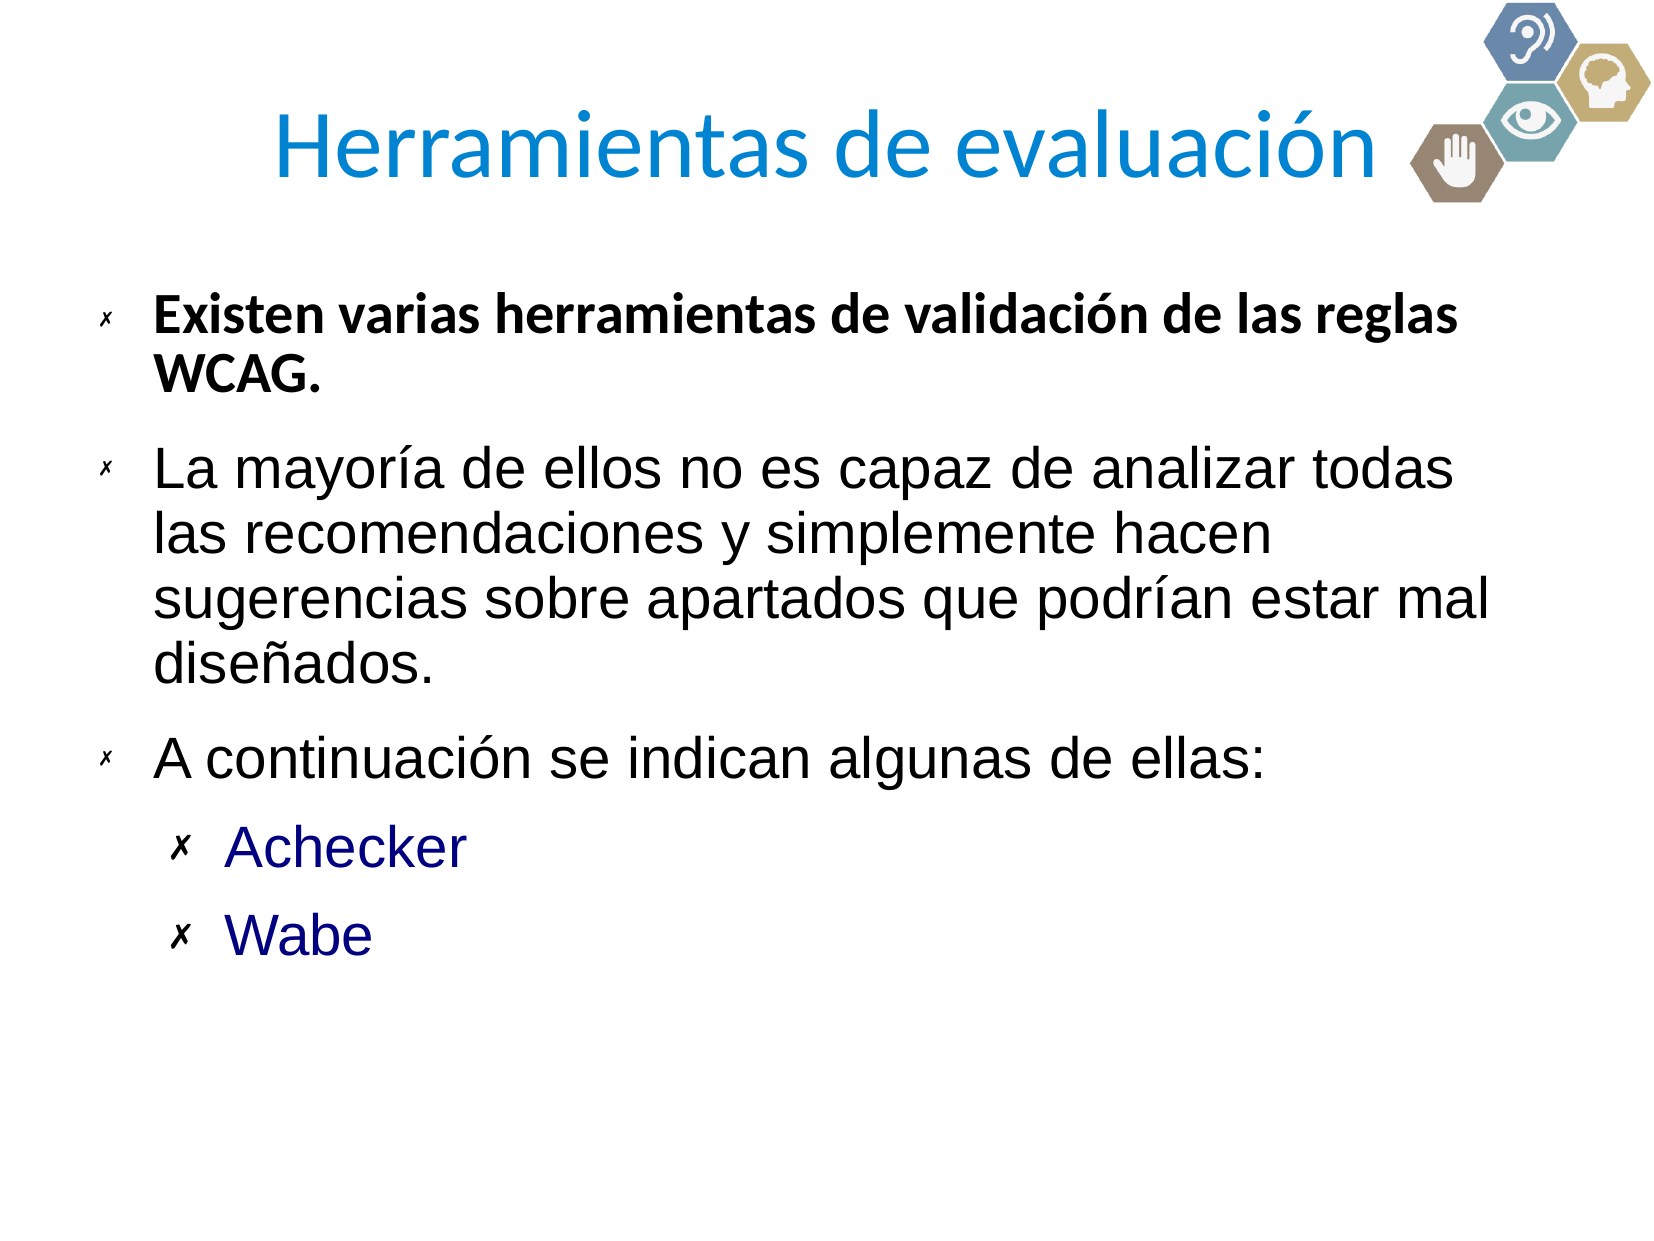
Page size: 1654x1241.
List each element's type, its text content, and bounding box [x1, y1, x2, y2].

picture [1405, 0, 1654, 206]
list Existen varias herramientas de validación de las reglas WCAG. La mayoría de ellos no es capaz de analizar todas las recomendaciones y simplemente hacen sugerencias sobre apartados que podrían estar mal diseñados. A continuación se indican algunas de ellas: Achecker Wabe [82, 290, 1538, 1150]
title Herramientas de evaluación [82, 49, 1571, 257]
